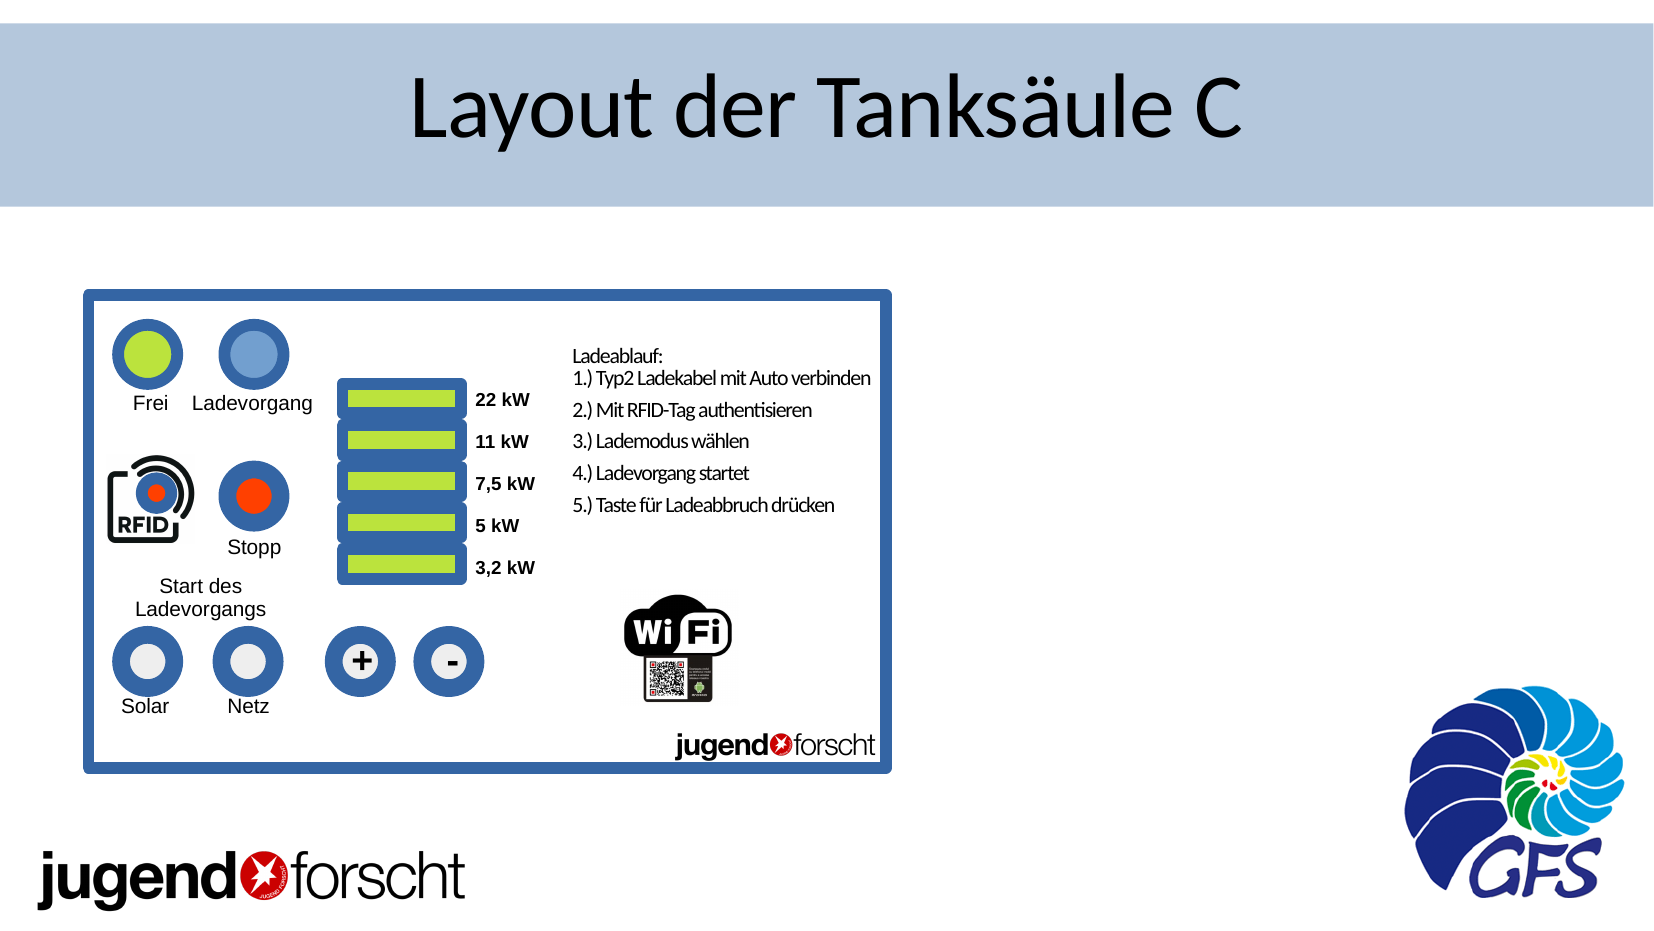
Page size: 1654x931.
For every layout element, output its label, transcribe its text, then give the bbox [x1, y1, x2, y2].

text_box [224, 466, 284, 526]
text_box Start des Ladevorgangs [106, 566, 296, 629]
text_box [342, 549, 460, 579]
text_box [118, 631, 178, 687]
text_box 22 kW 11 kW 7,5 kW 5 kW 3,2 kW [460, 381, 579, 619]
list Ladeablauf: 1.) Typ2 Ladekabel mit Auto verbinden 2.) Mit RFID-Tag authentisieren 3.) Lademodus wählen 4.) Ladevorgang startet 5.) Taste für Ladeabbruch drücken [549, 324, 875, 532]
text_box [342, 425, 460, 455]
picture [671, 731, 879, 764]
text_box [342, 507, 460, 538]
text_box [118, 324, 178, 383]
picture [620, 589, 739, 706]
picture [1387, 679, 1643, 916]
title Layout der Tanksäule C [0, 23, 1654, 207]
text_box [218, 631, 278, 687]
text_box Ladevorgang [177, 383, 355, 469]
text_box [342, 383, 460, 414]
text_box [342, 466, 460, 497]
text_box + - [336, 631, 479, 701]
text_box Solar [106, 687, 195, 726]
text_box [224, 324, 284, 383]
text_box Frei [118, 383, 177, 422]
text_box Netz [212, 687, 302, 726]
picture [106, 454, 195, 544]
text_box [141, 478, 172, 508]
text_box Stopp [212, 528, 302, 567]
picture [29, 846, 473, 916]
text_box [330, 644, 336, 679]
